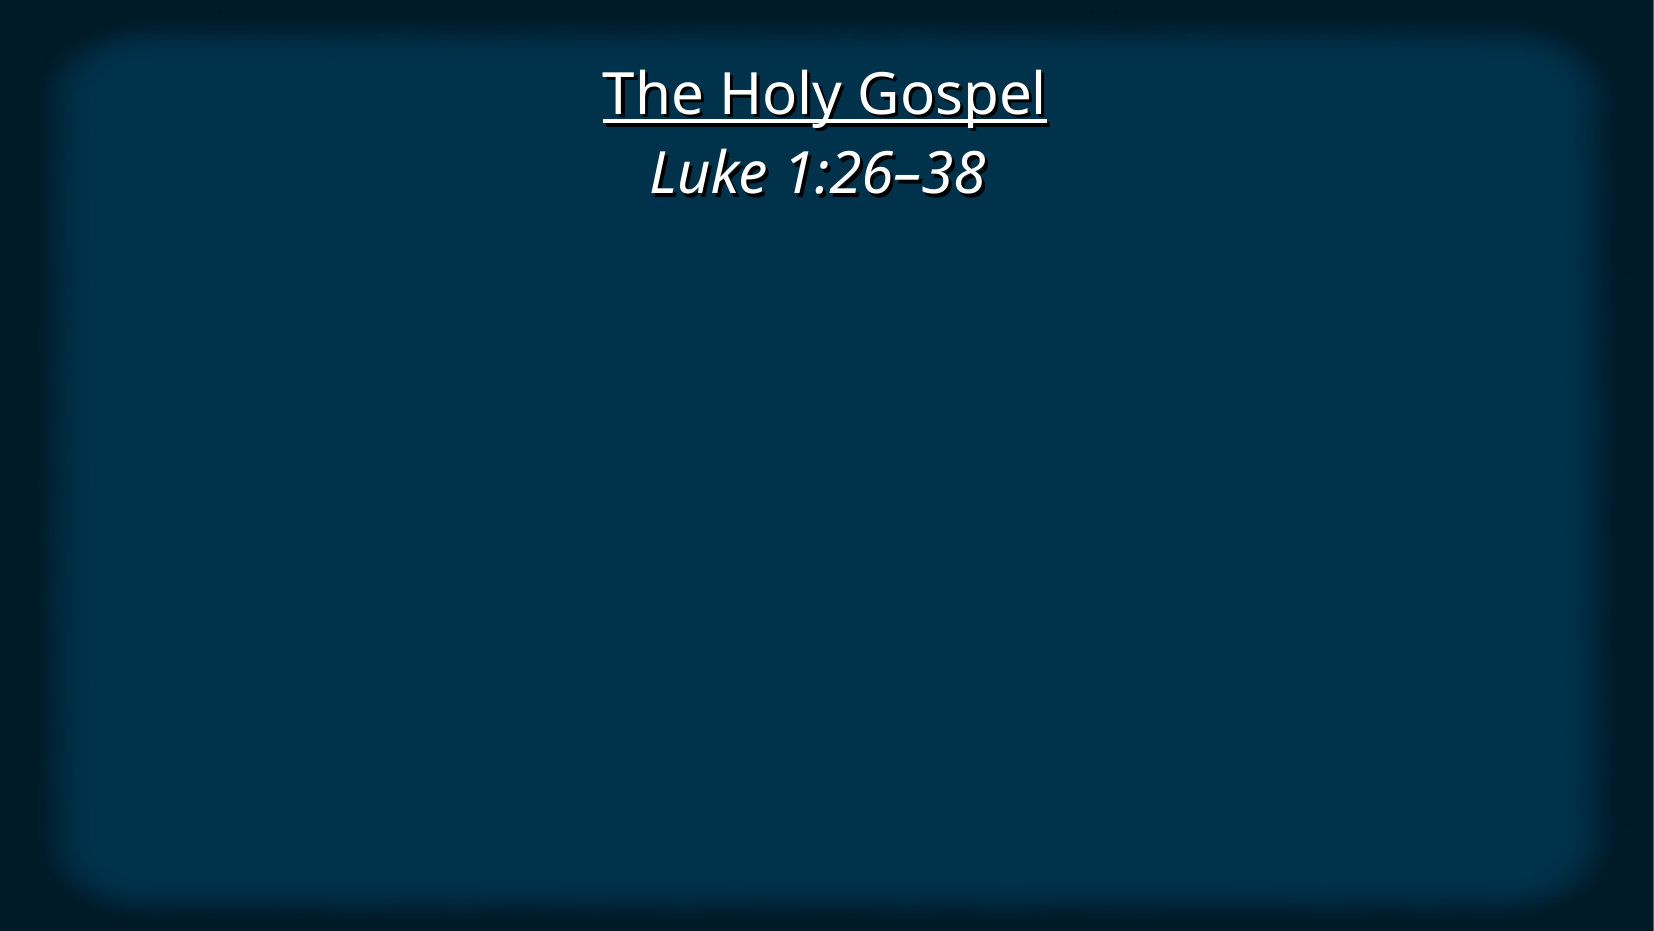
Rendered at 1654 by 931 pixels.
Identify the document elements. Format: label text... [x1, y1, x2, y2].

picture [0, 0, 1654, 931]
text_box The Holy Gospel Luke 1:26–38 [60, 45, 1591, 215]
